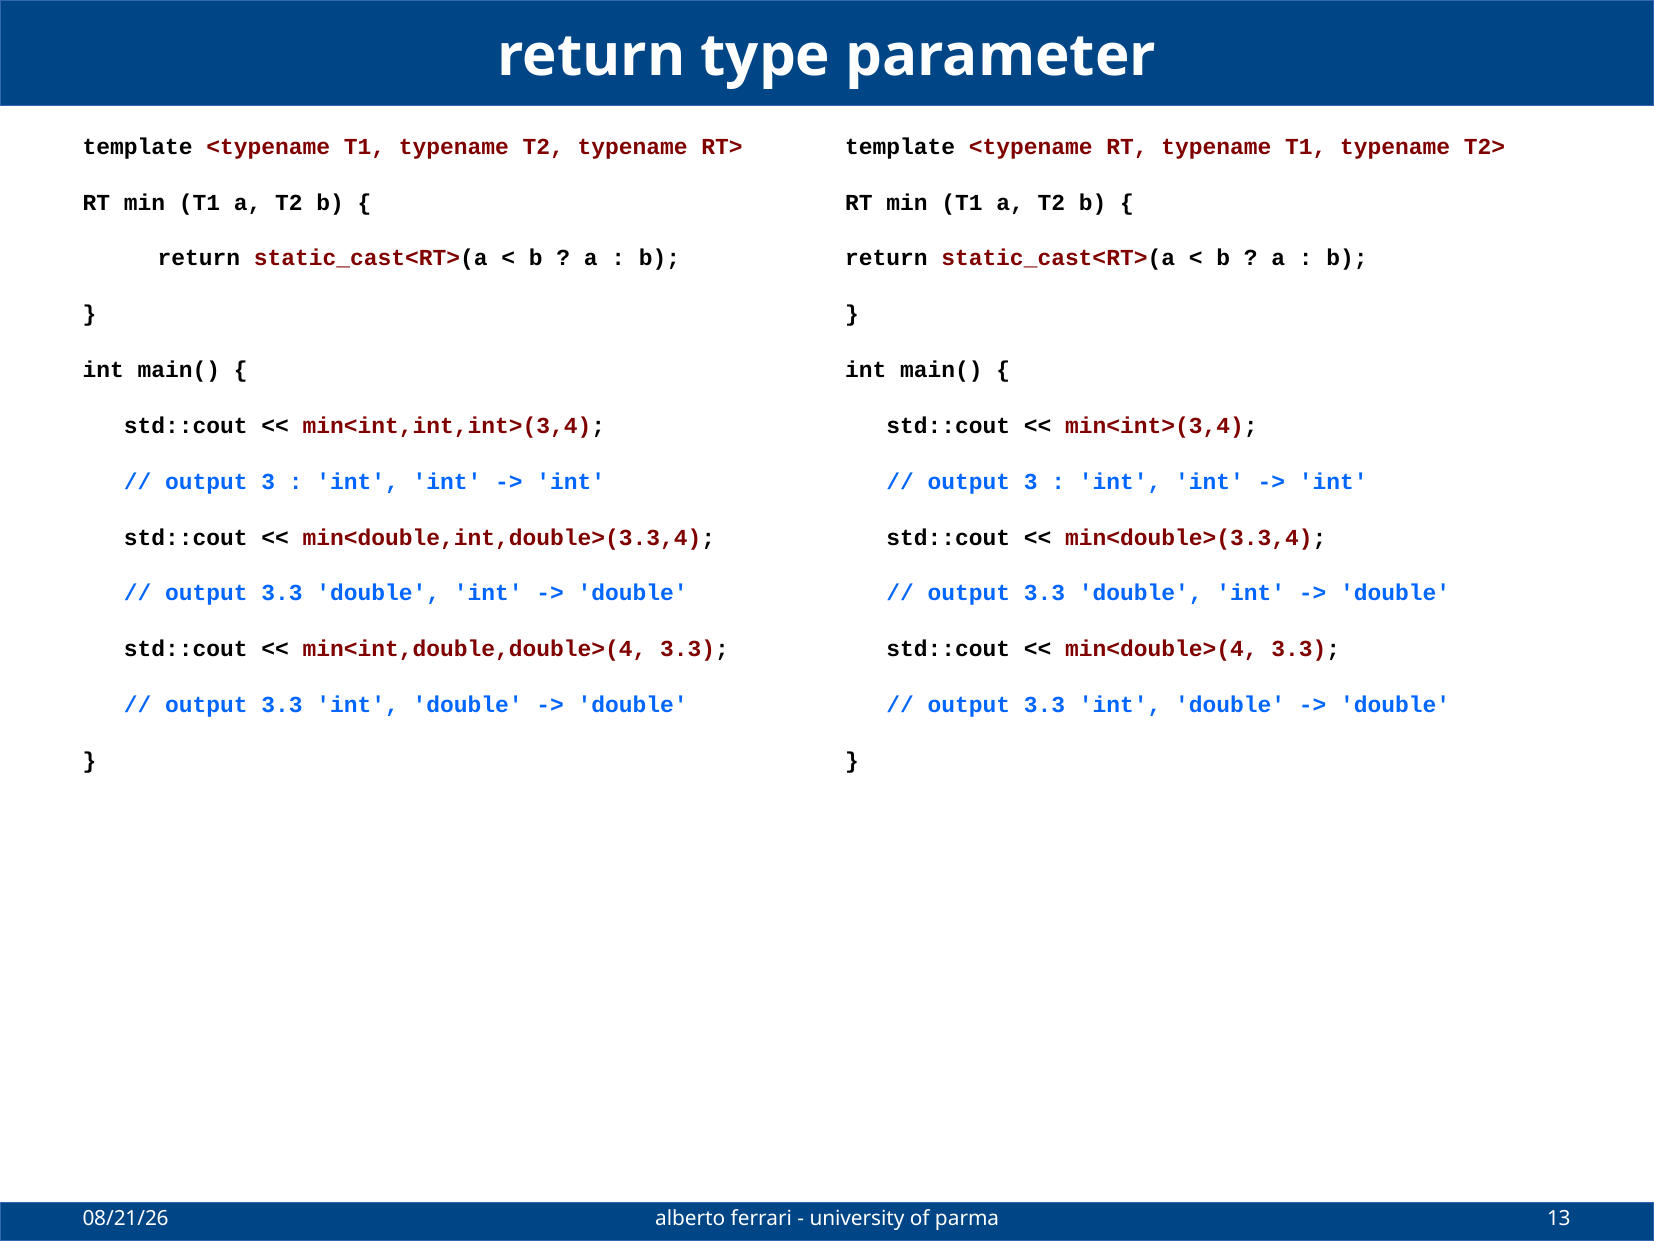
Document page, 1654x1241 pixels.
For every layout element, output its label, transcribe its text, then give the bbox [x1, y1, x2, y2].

list template <typename RT, typename T1, typename T2> RT min (T1 a, T2 b) { return static_cast<RT>(a < b ? a : b); } int main() { std::cout << min<int>(3,4); // output 3 : 'int', 'int' -> 'int' std::cout << min<double>(3.3,4); // output 3.3 'double', 'int' -> 'double' std::cout << min<double>(4, 3.3); // output 3.3 'int', 'double' -> 'double' } [845, 135, 1572, 855]
title return type parameter [0, 0, 1654, 106]
list template <typename T1, typename T2, typename RT> RT min (T1 a, T2 b) { return static_cast<RT>(a < b ? a : b); } int main() { std::cout << min<int,int,int>(3,4); // output 3 : 'int', 'int' -> 'int' std::cout << min<double,int,double>(3.3,4); // output 3.3 'double', 'int' -> 'double' std::cout << min<int,double,double>(4, 3.3); // output 3.3 'int', 'double' -> 'double' } [82, 135, 809, 855]
